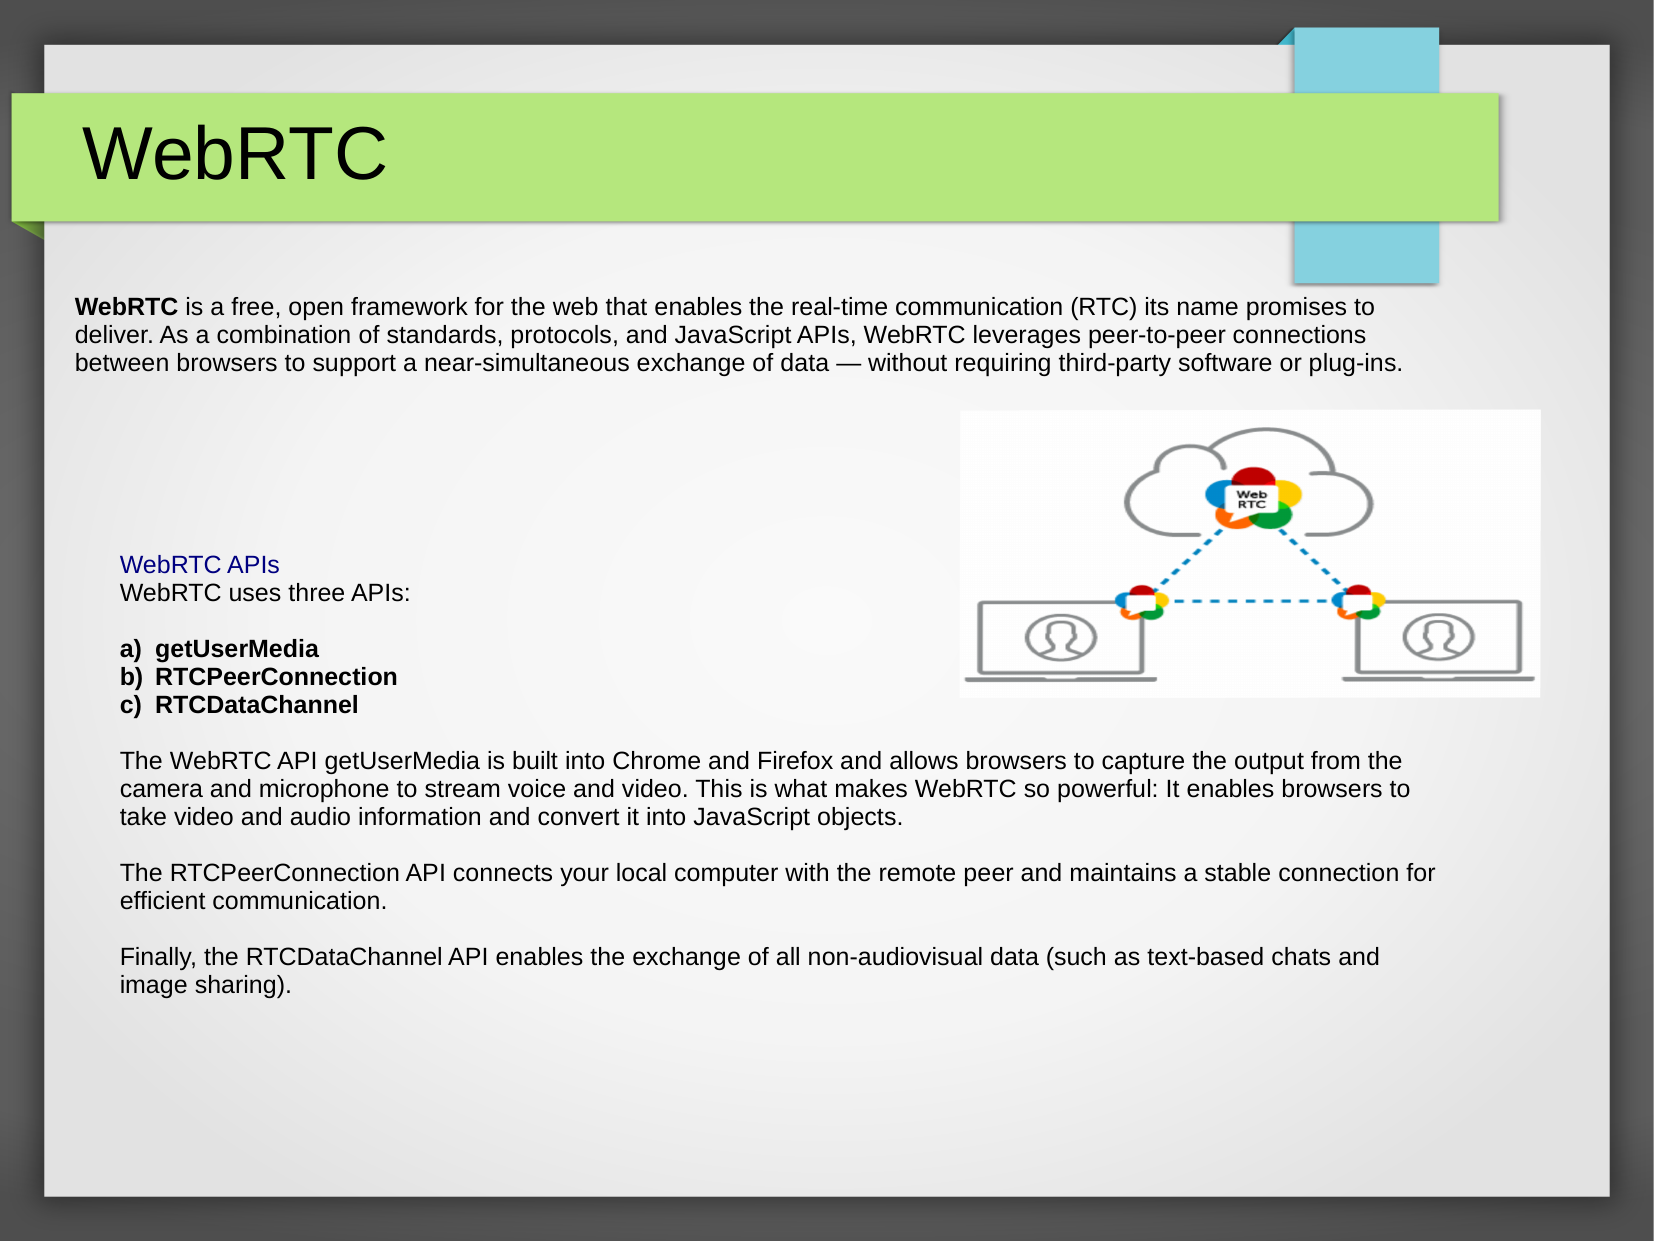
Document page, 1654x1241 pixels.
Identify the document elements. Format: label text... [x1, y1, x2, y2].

text_box WebRTC is a free, open framework for the web that enables the real-time communication (RTC) its name promises to deliver. As a combination of standards, protocols, and JavaScript APIs, WebRTC leverages peer-to-peer connections between browsers to support a near-simultaneous exchange of data — without requiring third-party software or plug-ins. [60, 285, 1441, 406]
text_box WebRTC APIs WebRTC uses three APIs: getUserMedia RTCPeerConnection RTCDataChannel The WebRTC API getUserMedia is built into Chrome and Firefox and allows browsers to capture the output from the camera and microphone to stream voice and video. This is what makes WebRTC so powerful: It enables browsers to take video and audio information and convert it into JavaScript objects. The RTCPeerConnection API connects your local computer with the remote peer and maintains a stable connection for efficient communication. Finally, the RTCDataChannel API enables the exchange of all non-audiovisual data (such as text-based chats and image sharing). [105, 543, 1456, 1051]
title WebRTC [82, 94, 1264, 213]
picture [0, 0, 1654, 1241]
